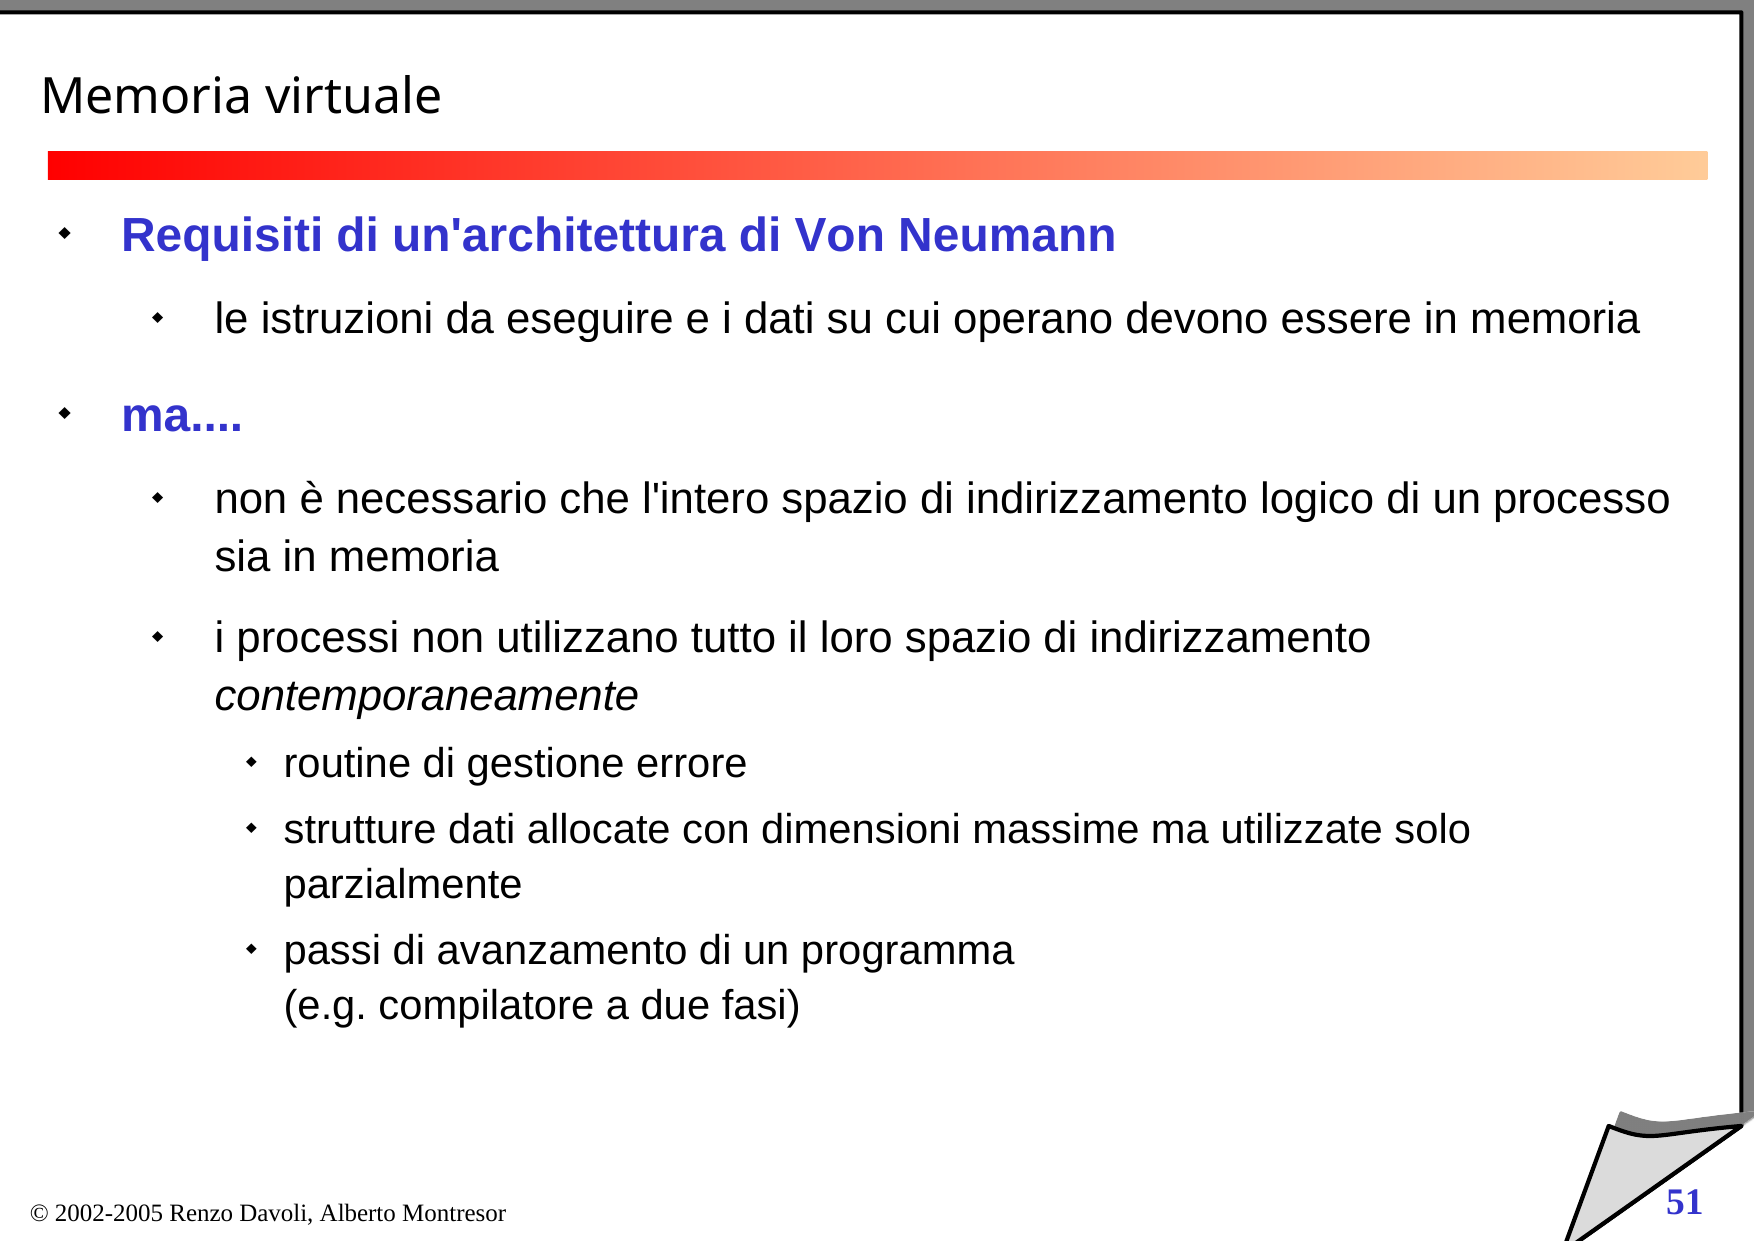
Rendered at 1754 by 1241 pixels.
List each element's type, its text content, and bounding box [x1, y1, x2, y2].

list Requisiti di un'architettura di Von Neumann le istruzioni da eseguire e i dati su cui operano devono essere in memoria ma.... non è necessario che l'intero spazio di indirizzamento logico di un processo sia in memoria i processi non utilizzano tutto il loro spazio di indirizzamento contemporaneamente routine di gestione errore strutture dati allocate con dimensioni massime ma utilizzate solo parzialmente passi di avanzamento di un programma (e.g. compilatore a due fasi) [58, 206, 1696, 1176]
title Memoria virtuale [40, 49, 1714, 144]
